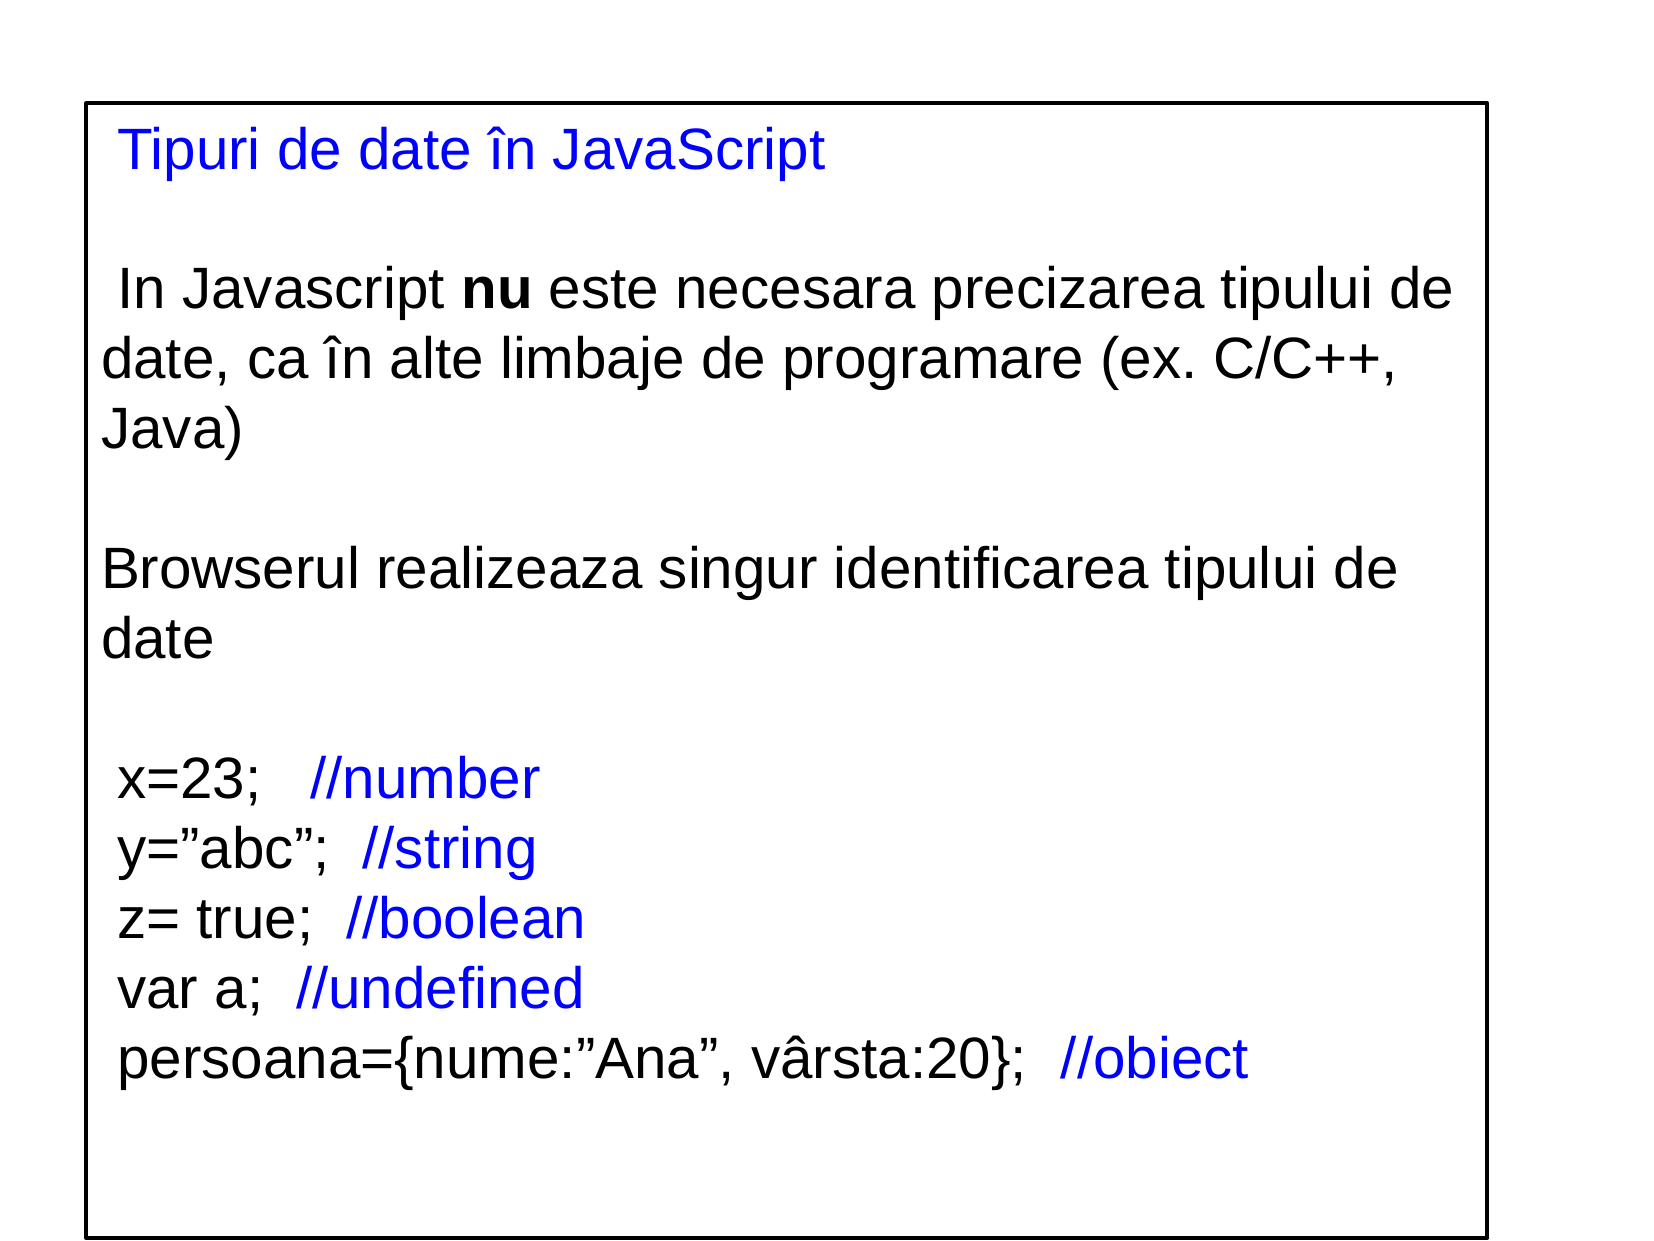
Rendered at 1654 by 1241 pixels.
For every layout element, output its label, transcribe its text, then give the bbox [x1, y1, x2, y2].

text_box Tipuri de date în JavaScript In Javascript nu este necesara precizarea tipului de date, ca în alte limbaje de programare (ex. C/C++, Java) Browserul realizeaza singur identificarea tipului de date x=23; //number y=”abc”; //string z= true; //boolean var a; //undefined persoana={nume:”Ana”, vârsta:20}; //obiect [86, 103, 1488, 1238]
